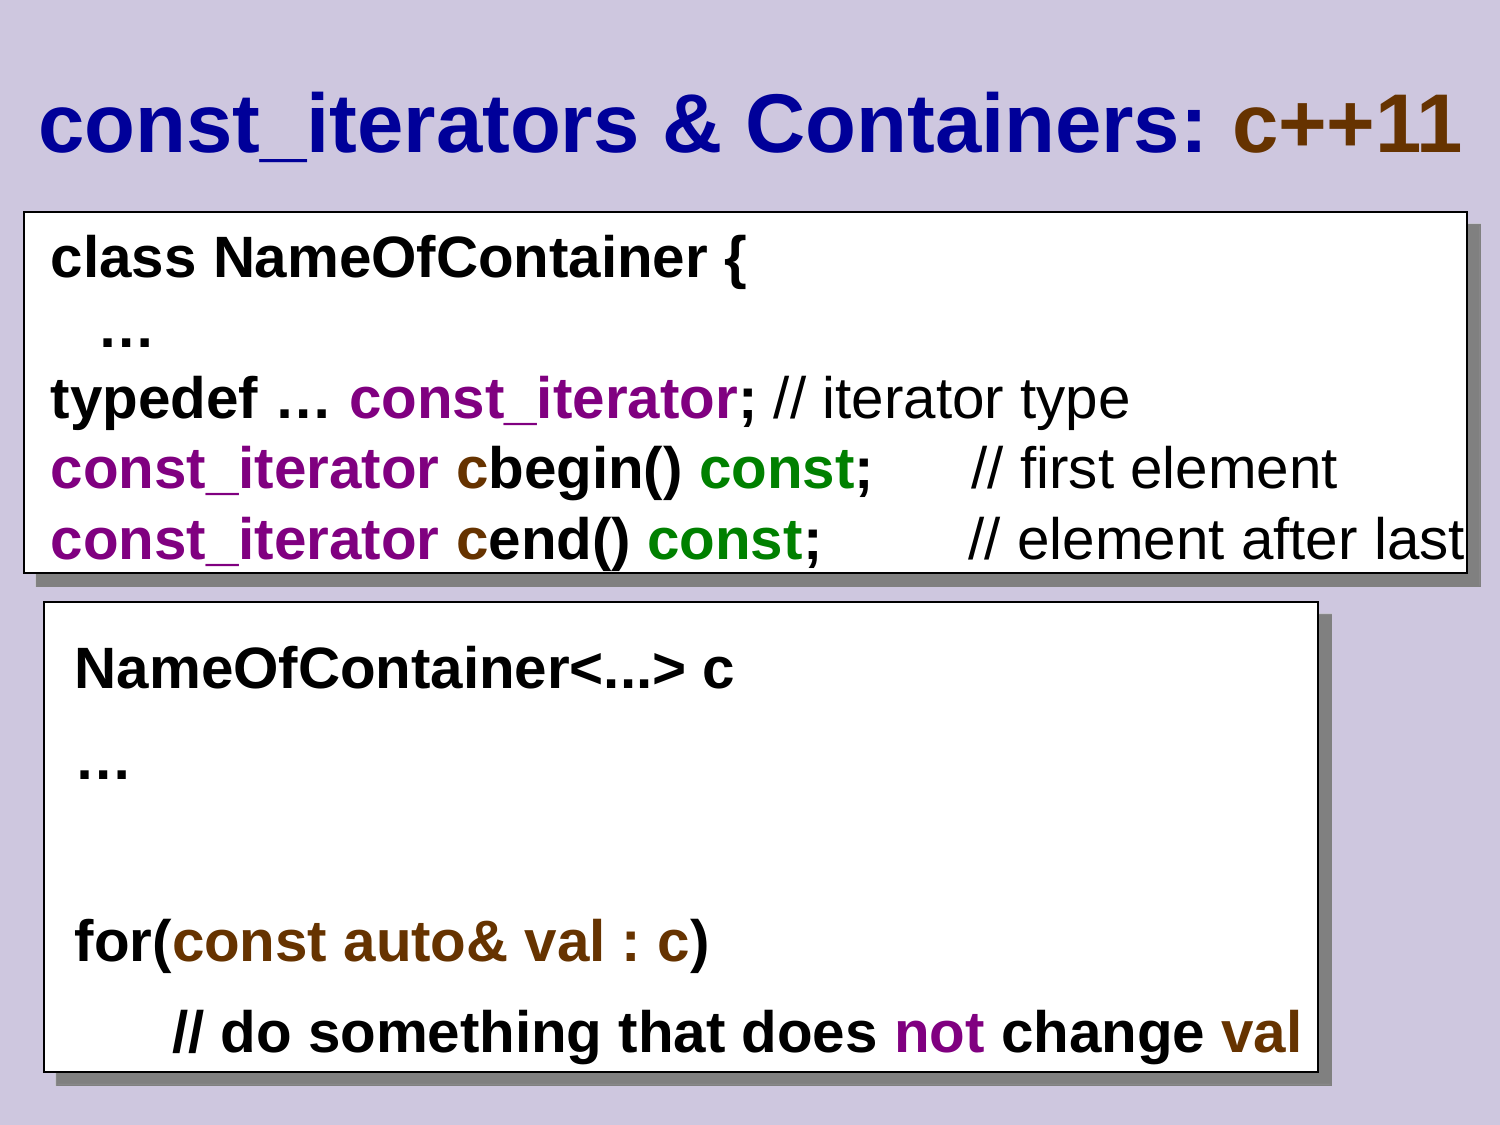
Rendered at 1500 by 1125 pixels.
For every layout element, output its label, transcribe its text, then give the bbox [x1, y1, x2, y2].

text_box [23, 220, 1468, 574]
text_box NameOfContainer<...> c … for(const auto& val : c) // do something that does not change val [43, 878, 1318, 1072]
list class NameOfContainer { … typedef … const_iterator; // iterator type const_iterator cbegin() const; // first element const_iterator cend() const; // element after last [35, 224, 1495, 878]
title const_iterators & Containers: c++11 [23, 17, 1500, 220]
